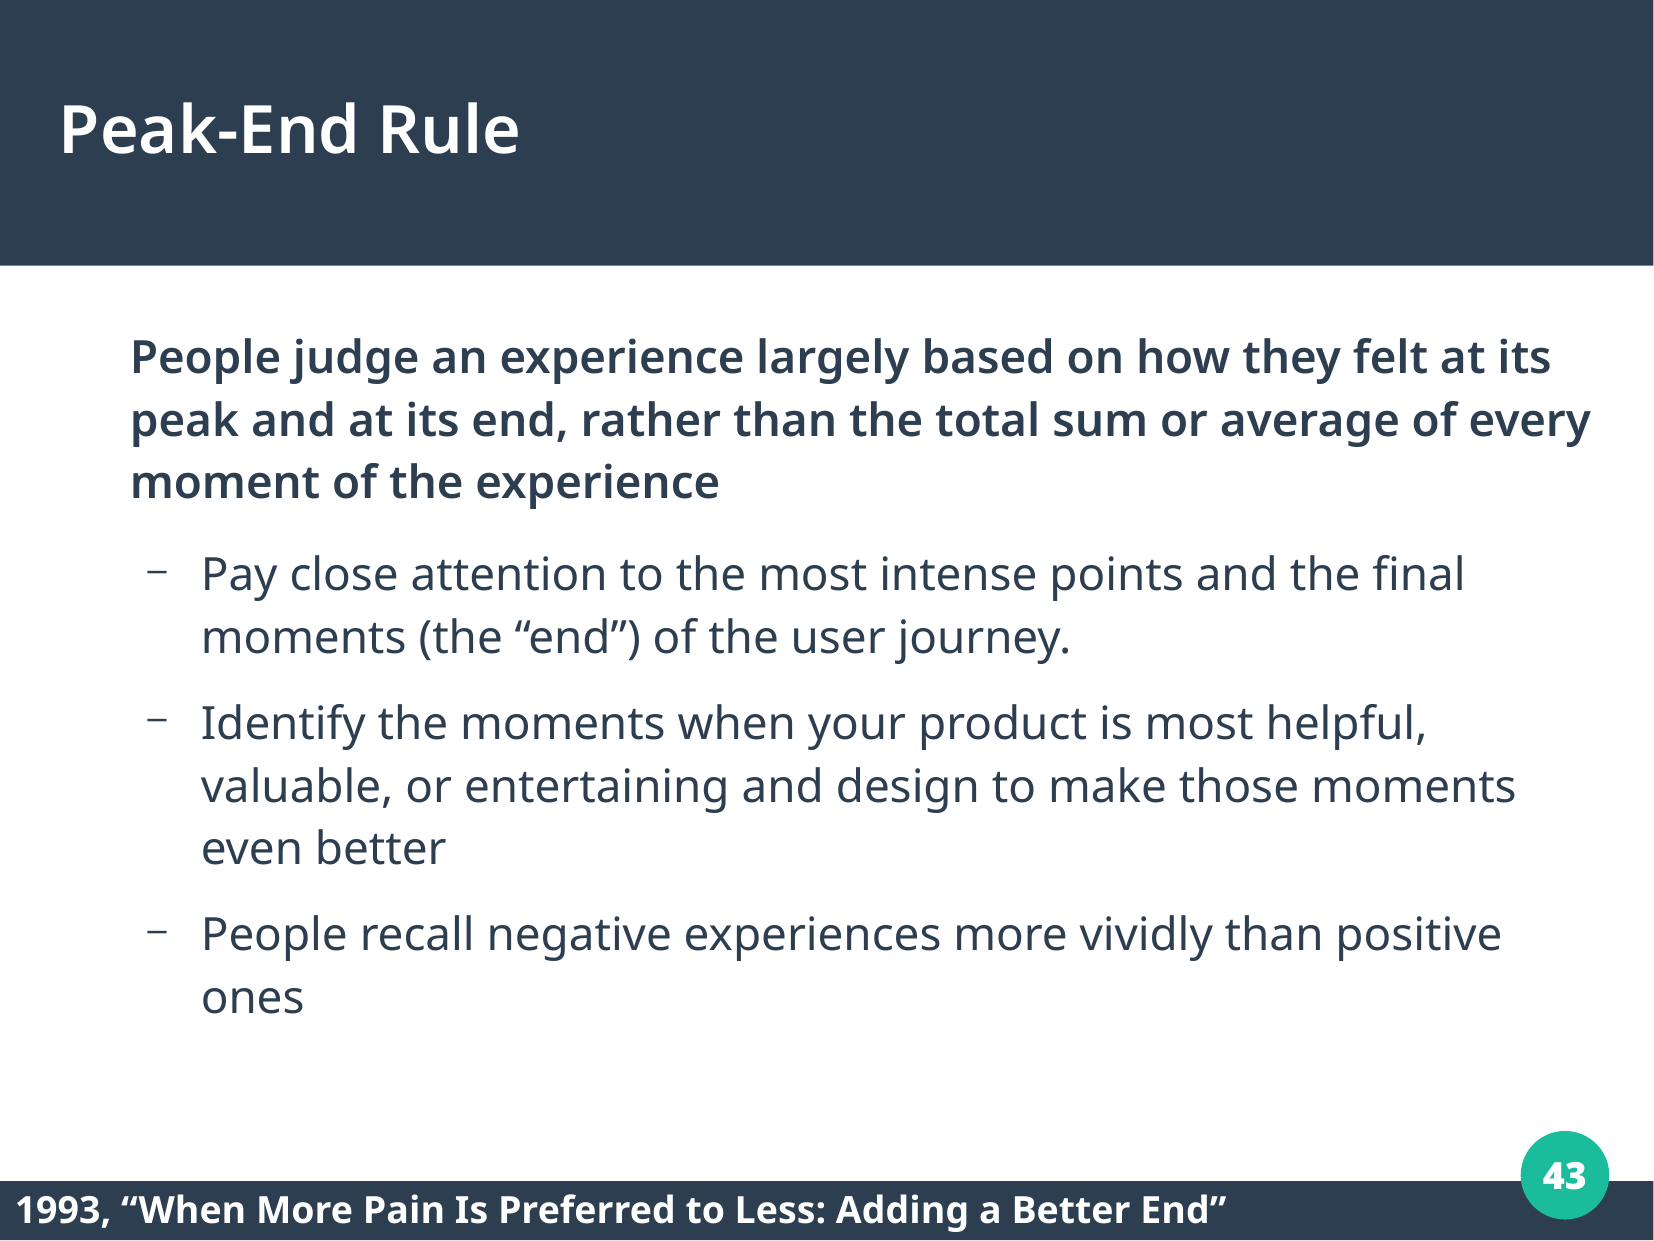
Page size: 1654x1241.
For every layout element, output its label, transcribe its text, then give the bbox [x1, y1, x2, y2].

title Peak-End Rule [59, 49, 1595, 207]
text_box 1993, “When More Pain Is Preferred to Less: Adding a Better End” [0, 1175, 1654, 1241]
list People judge an experience largely based on how they felt at its peak and at its end, rather than the total sum or average of every moment of the experience Pay close attention to the most intense points and the final moments (the “end”) of the user journey. Identify the moments when your product is most helpful, valuable, or entertaining and design to make those moments even better People recall negative experiences more vividly than positive ones [59, 324, 1595, 1152]
